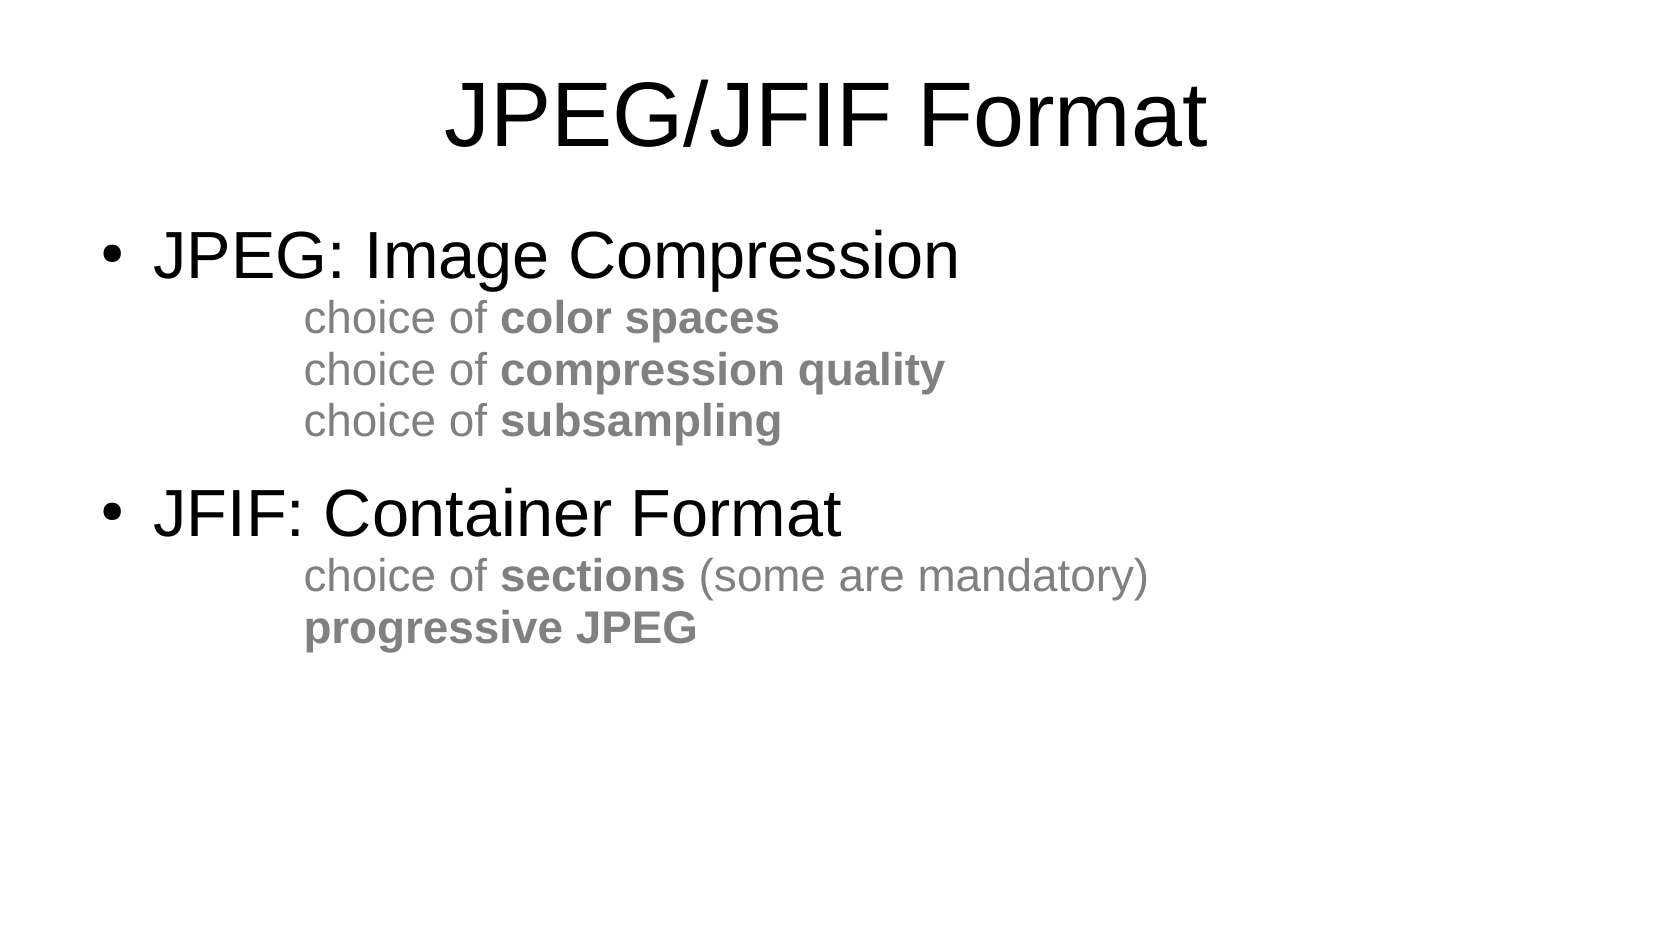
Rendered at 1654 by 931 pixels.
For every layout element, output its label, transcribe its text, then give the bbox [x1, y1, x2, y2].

title JPEG/JFIF Format [82, 37, 1571, 193]
list JPEG: Image Compression choice of color spaces choice of compression quality choice of subsampling JFIF: Container Format choice of sections (some are mandatory) progressive JPEG [82, 217, 1571, 788]
